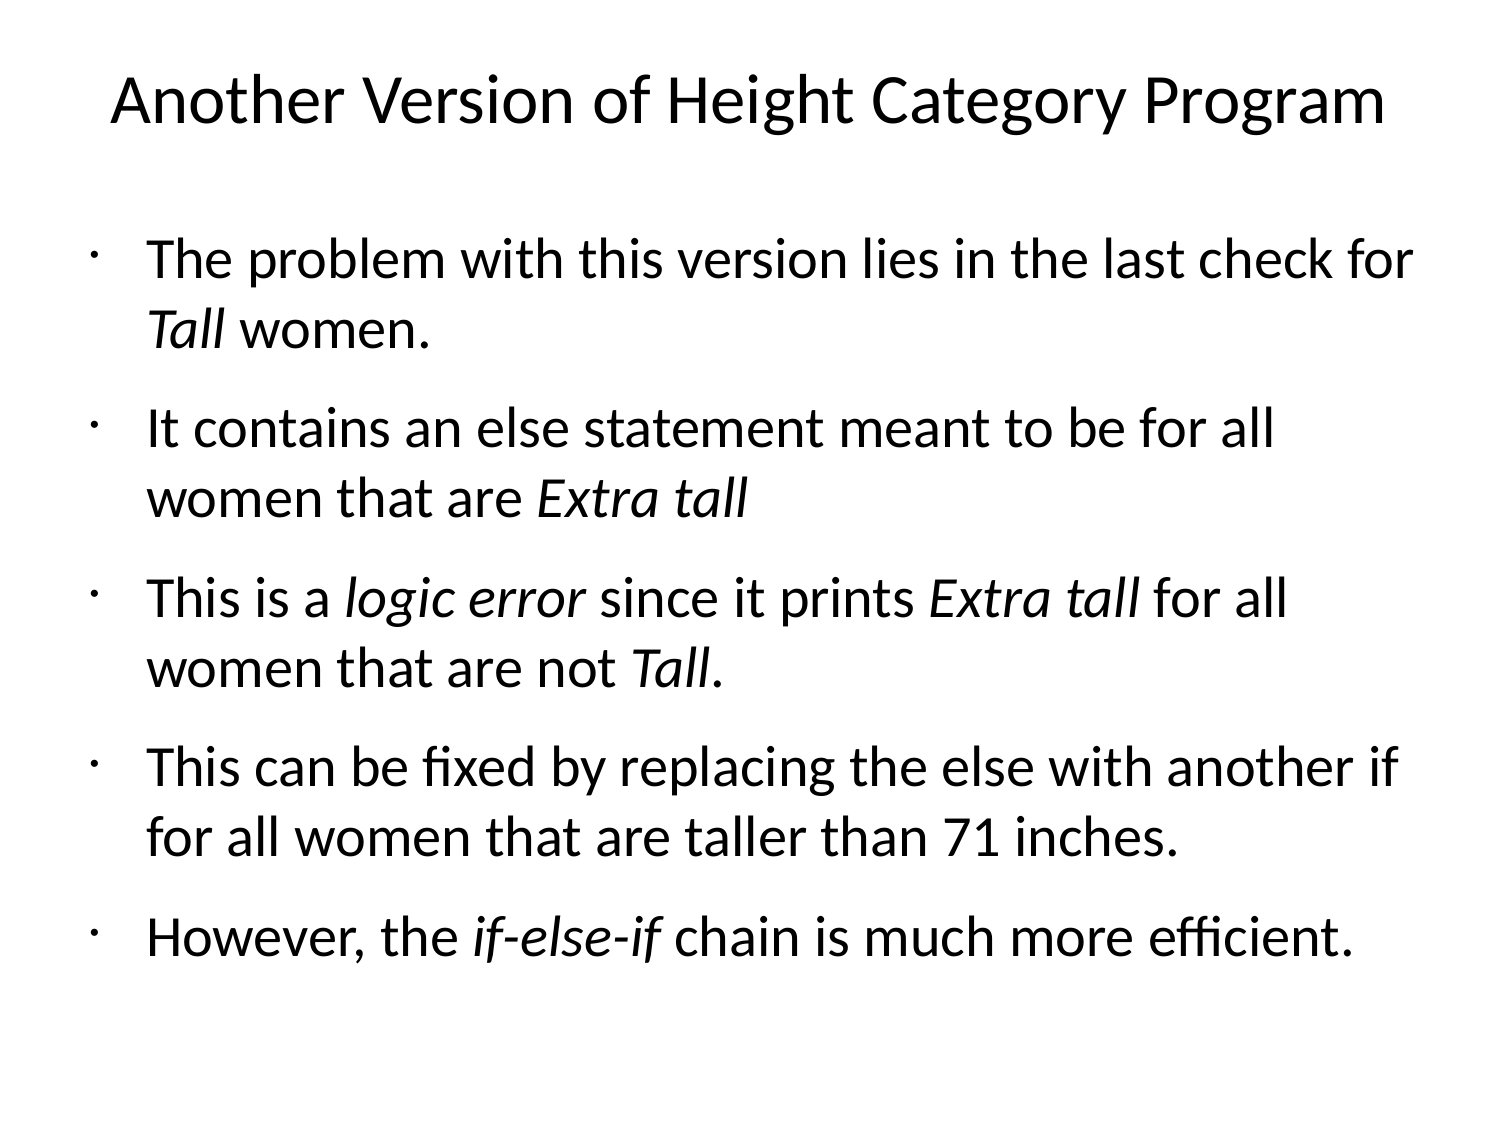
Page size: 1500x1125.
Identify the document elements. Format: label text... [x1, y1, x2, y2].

title Another Version of Height Category Program [75, 45, 1425, 212]
list The problem with this version lies in the last check for Tall women. It contains an else statement meant to be for all women that are Extra tall This is a logic error since it prints Extra tall for all women that are not Tall. This can be fixed by replacing the else with another if for all women that are taller than 71 inches. However, the if-else-if chain is much more efficient. [75, 212, 1450, 955]
